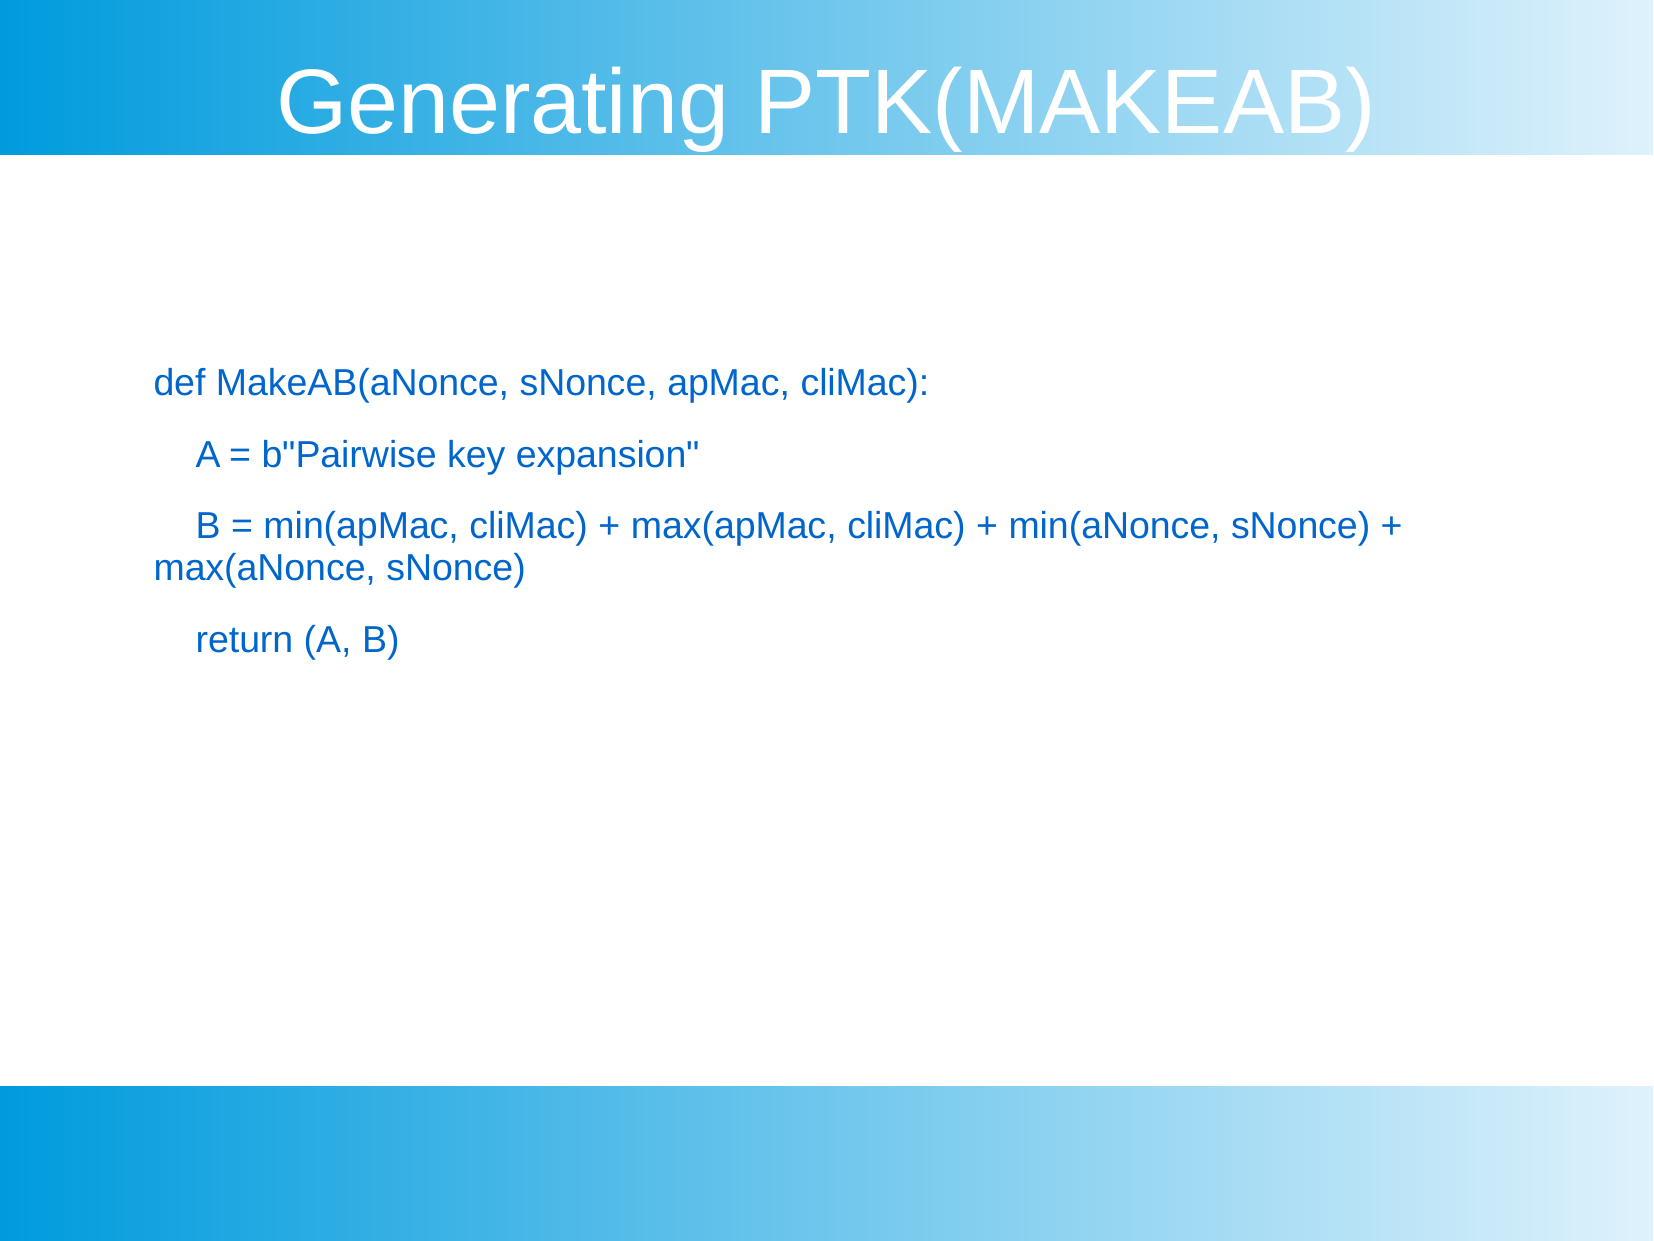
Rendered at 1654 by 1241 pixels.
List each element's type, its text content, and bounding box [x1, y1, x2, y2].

title Generating PTK(MAKEAB) [82, 49, 1571, 155]
list def MakeAB(aNonce, sNonce, apMac, cliMac): A = b"Pairwise key expansion" B = min(apMac, cliMac) + max(apMac, cliMac) + min(aNonce, sNonce) + max(aNonce, sNonce) return (A, B) [82, 290, 1571, 1010]
